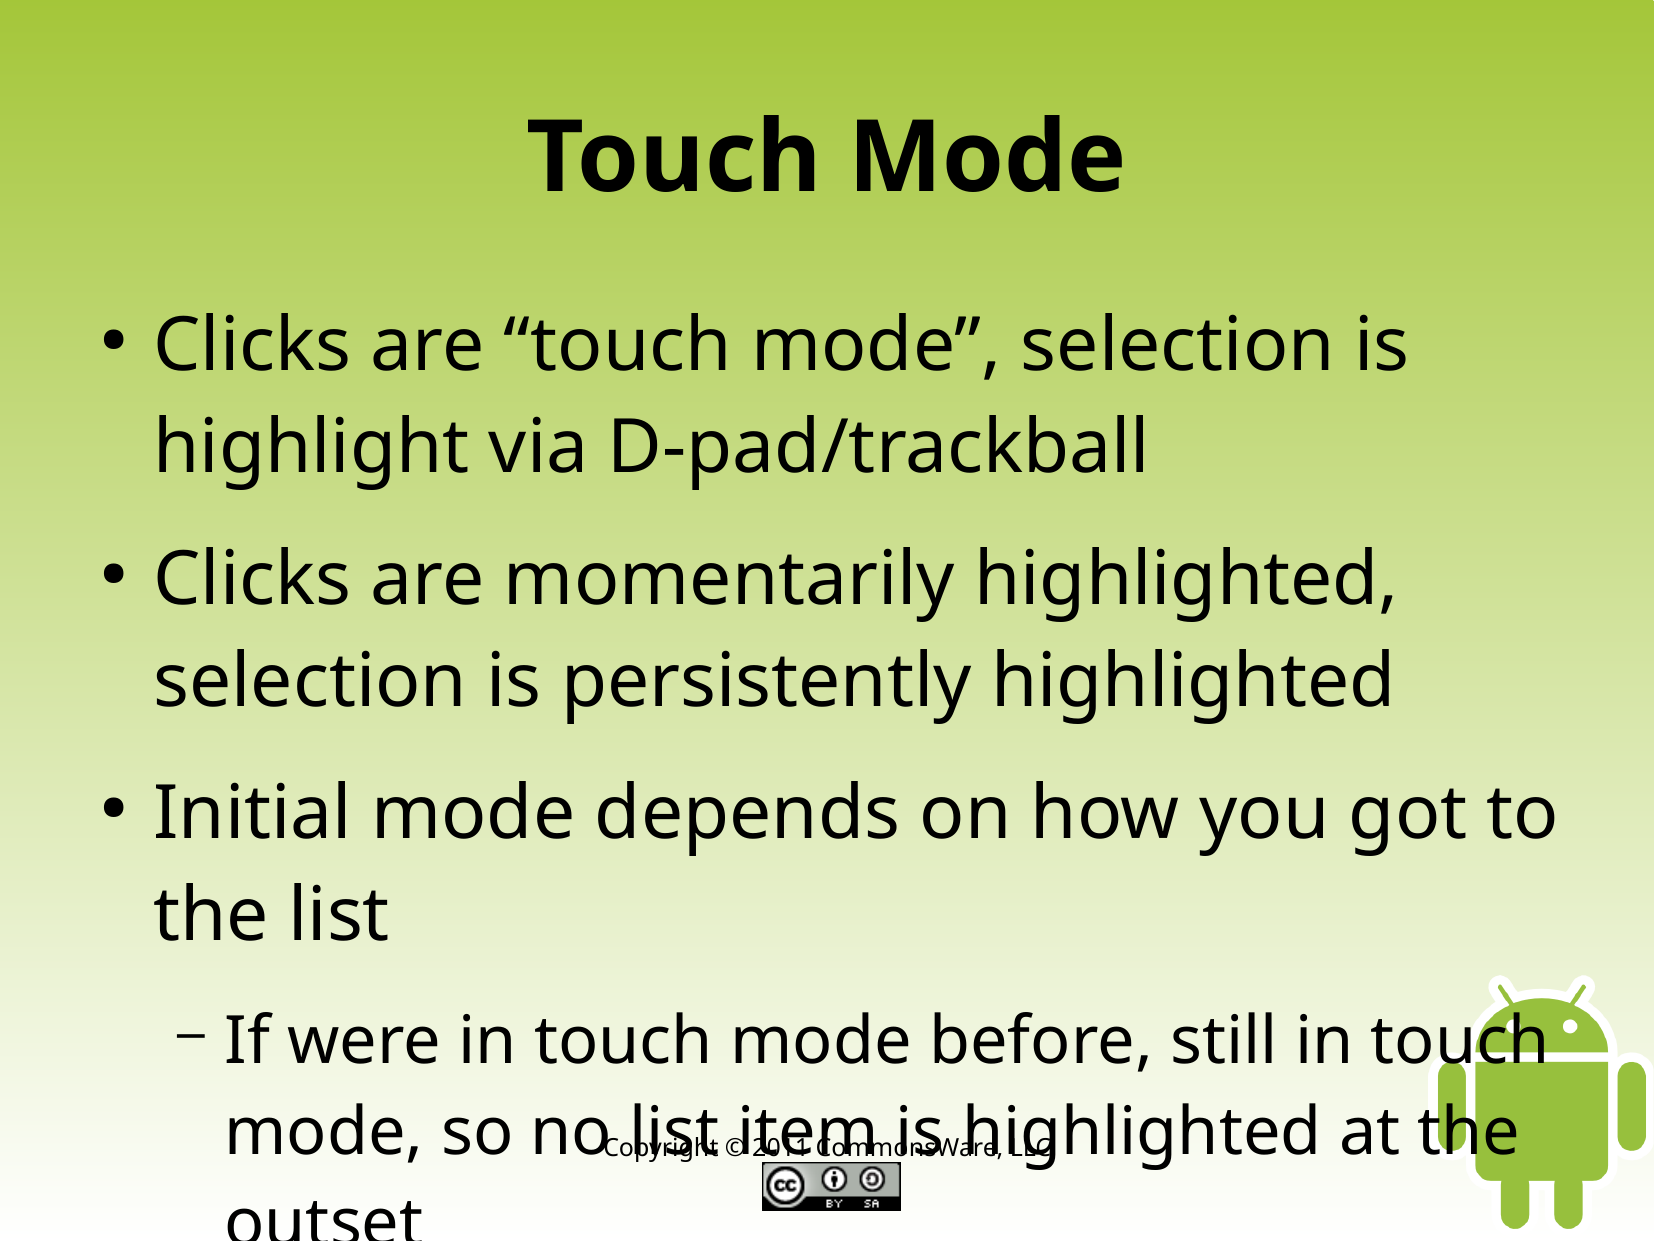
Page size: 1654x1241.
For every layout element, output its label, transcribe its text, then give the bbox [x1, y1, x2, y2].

picture [1428, 975, 1654, 1238]
picture [762, 1174, 901, 1211]
list Clicks are “touch mode”, selection is highlight via D-pad/trackball Clicks are momentarily highlighted, selection is persistently highlighted Initial mode depends on how you got to the list If were in touch mode before, still in touch mode, so no list item is highlighted at the outset [82, 290, 1571, 1174]
title Touch Mode [82, 49, 1571, 257]
